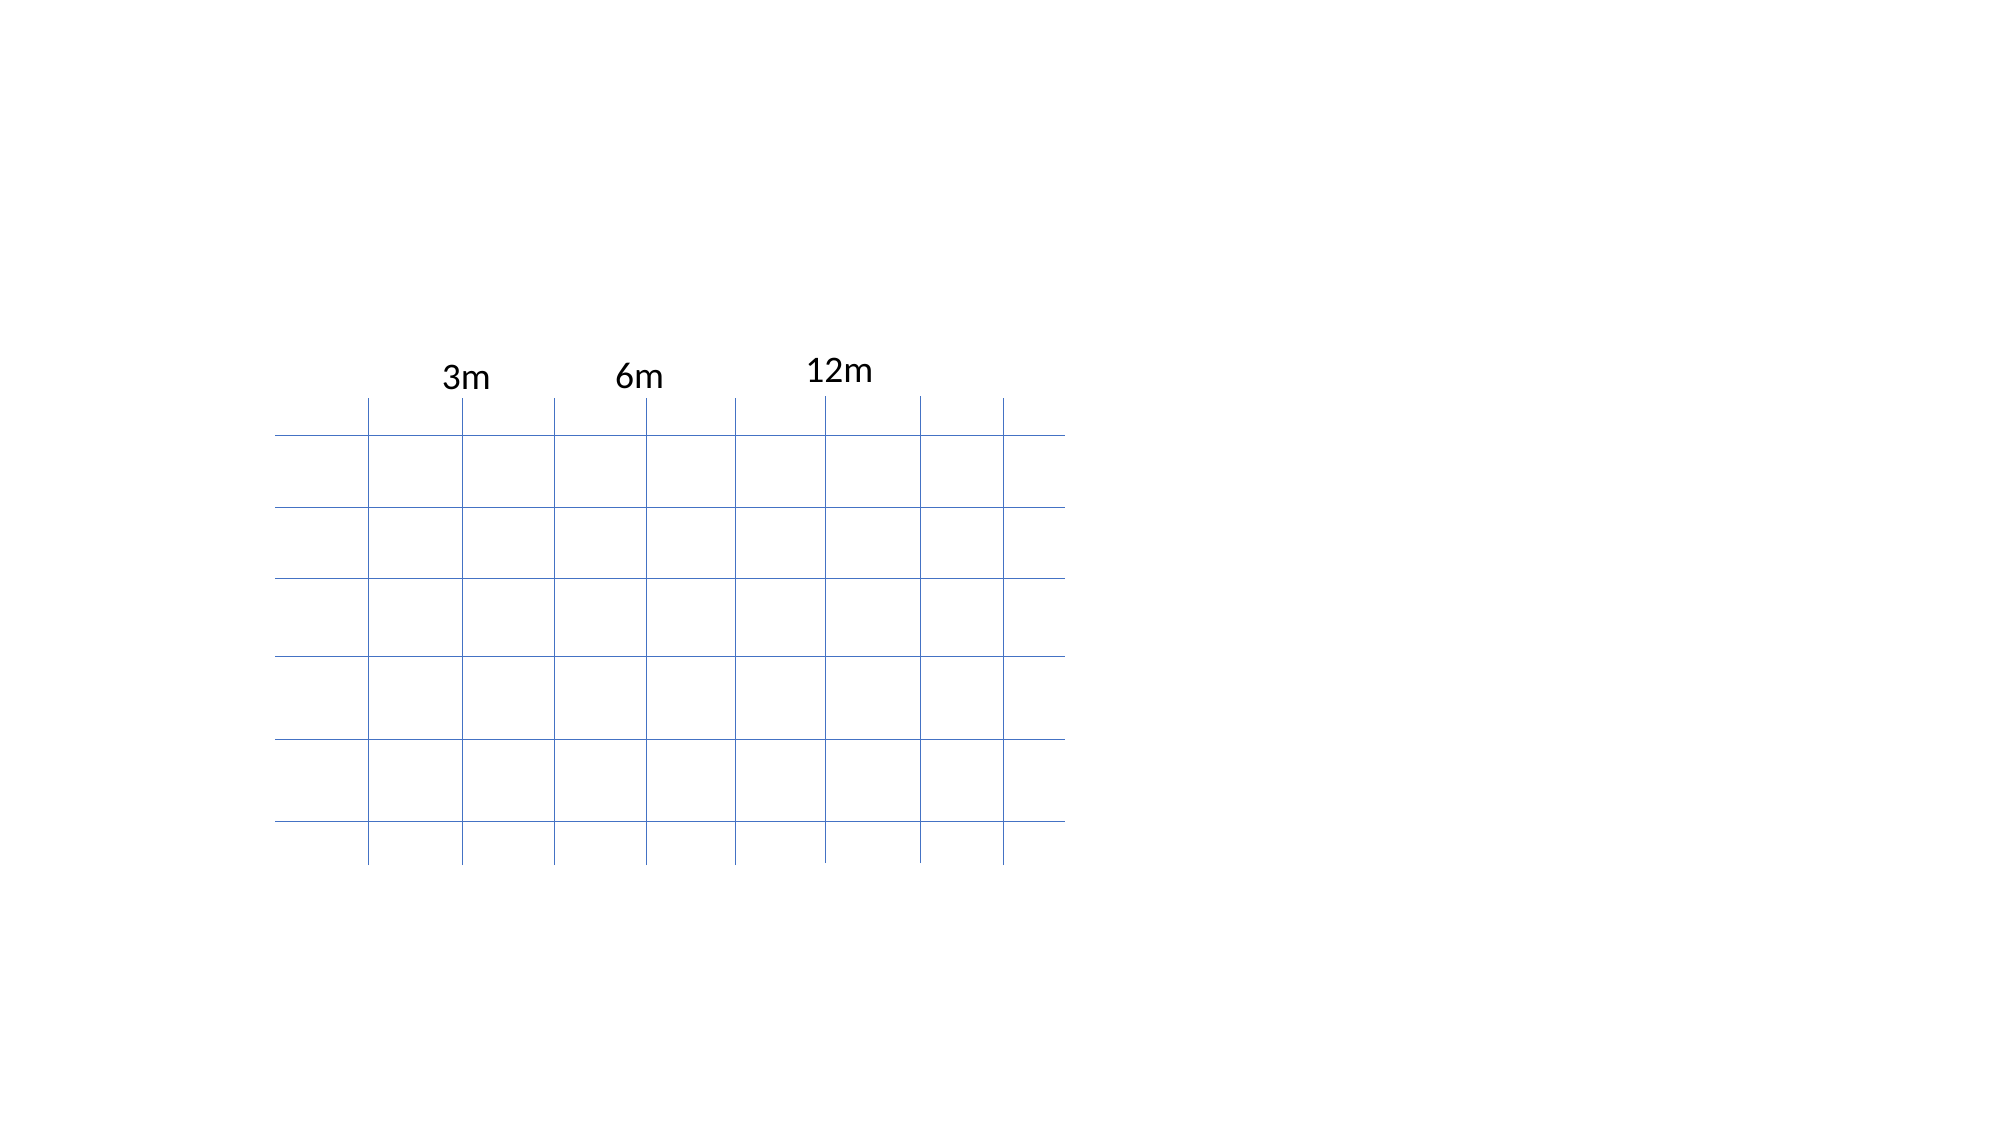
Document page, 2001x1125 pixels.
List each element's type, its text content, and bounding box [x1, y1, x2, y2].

text_box 3m [426, 344, 516, 405]
text_box 6m [600, 343, 690, 404]
text_box 12m [790, 337, 896, 398]
